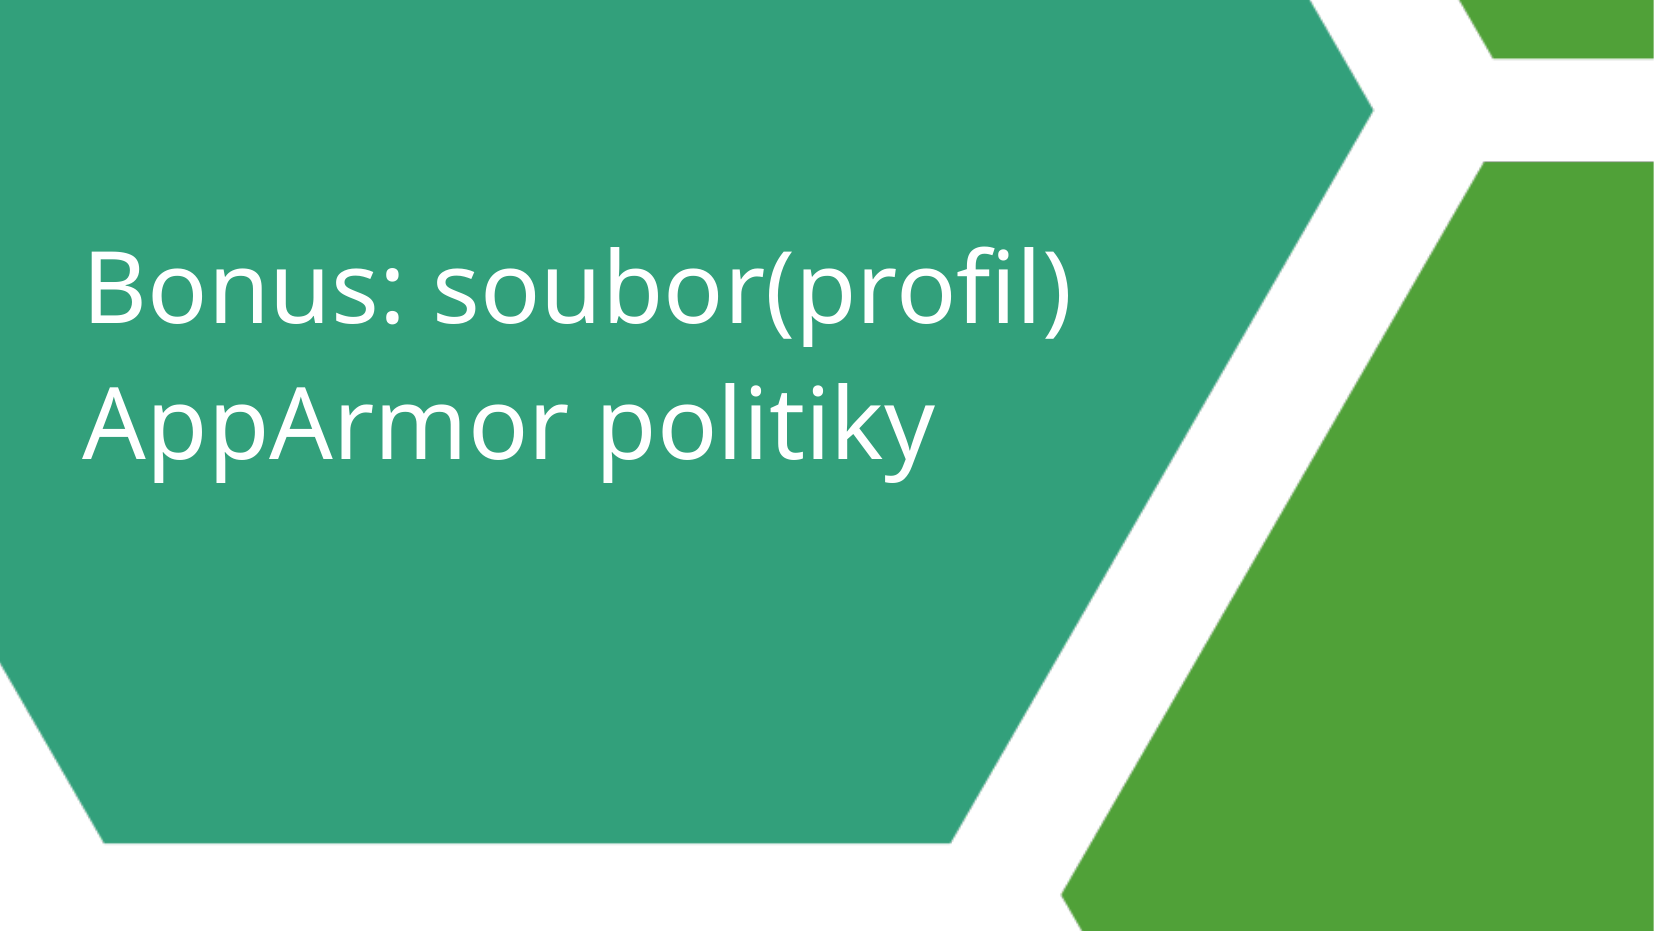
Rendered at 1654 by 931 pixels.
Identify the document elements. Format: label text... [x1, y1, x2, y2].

picture [0, 0, 1654, 931]
title Bonus: soubor(profil) AppArmor politiky [82, 178, 1218, 528]
